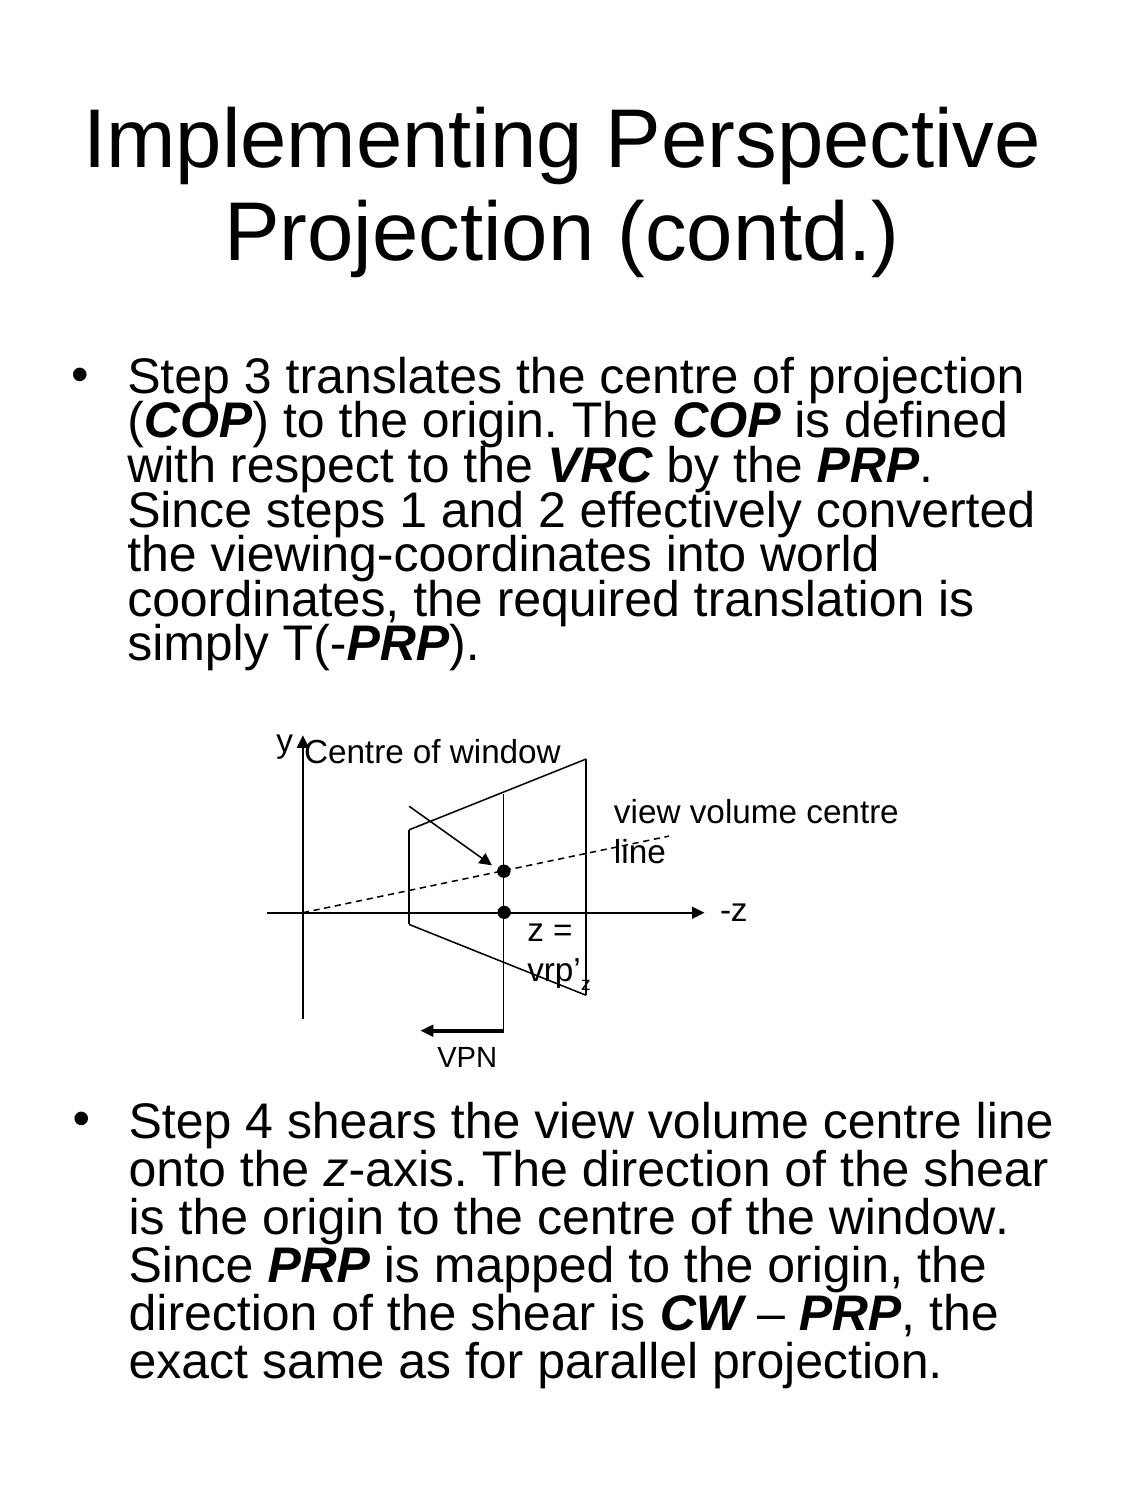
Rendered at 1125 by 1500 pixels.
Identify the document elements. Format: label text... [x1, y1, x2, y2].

text_box z = vrp’z [512, 900, 661, 1002]
text_box [497, 865, 510, 878]
text_box y [261, 711, 309, 768]
text_box VPN [422, 1030, 513, 1082]
text_box -z [705, 880, 763, 937]
list Step 3 translates the centre of projection (COP) to the origin. The COP is defined with respect to the VRC by the PRP. Since steps 1 and 2 effectively converted the viewing-coordinates into world coordinates, the required translation is simply T(-PRP). [56, 349, 1069, 715]
title Implementing Perspective Projection (contd.) [56, 60, 1069, 311]
text_box Step 4 shears the view volume centre line onto the z-axis. The direction of the shear is the origin to the centre of the window. Since PRP is mapped to the origin, the direction of the shear is CW – PRP, the exact same as for parallel projection. [57, 1092, 1071, 1457]
text_box [498, 906, 511, 919]
text_box Centre of window [289, 722, 577, 779]
text_box view volume centre line [599, 782, 976, 879]
